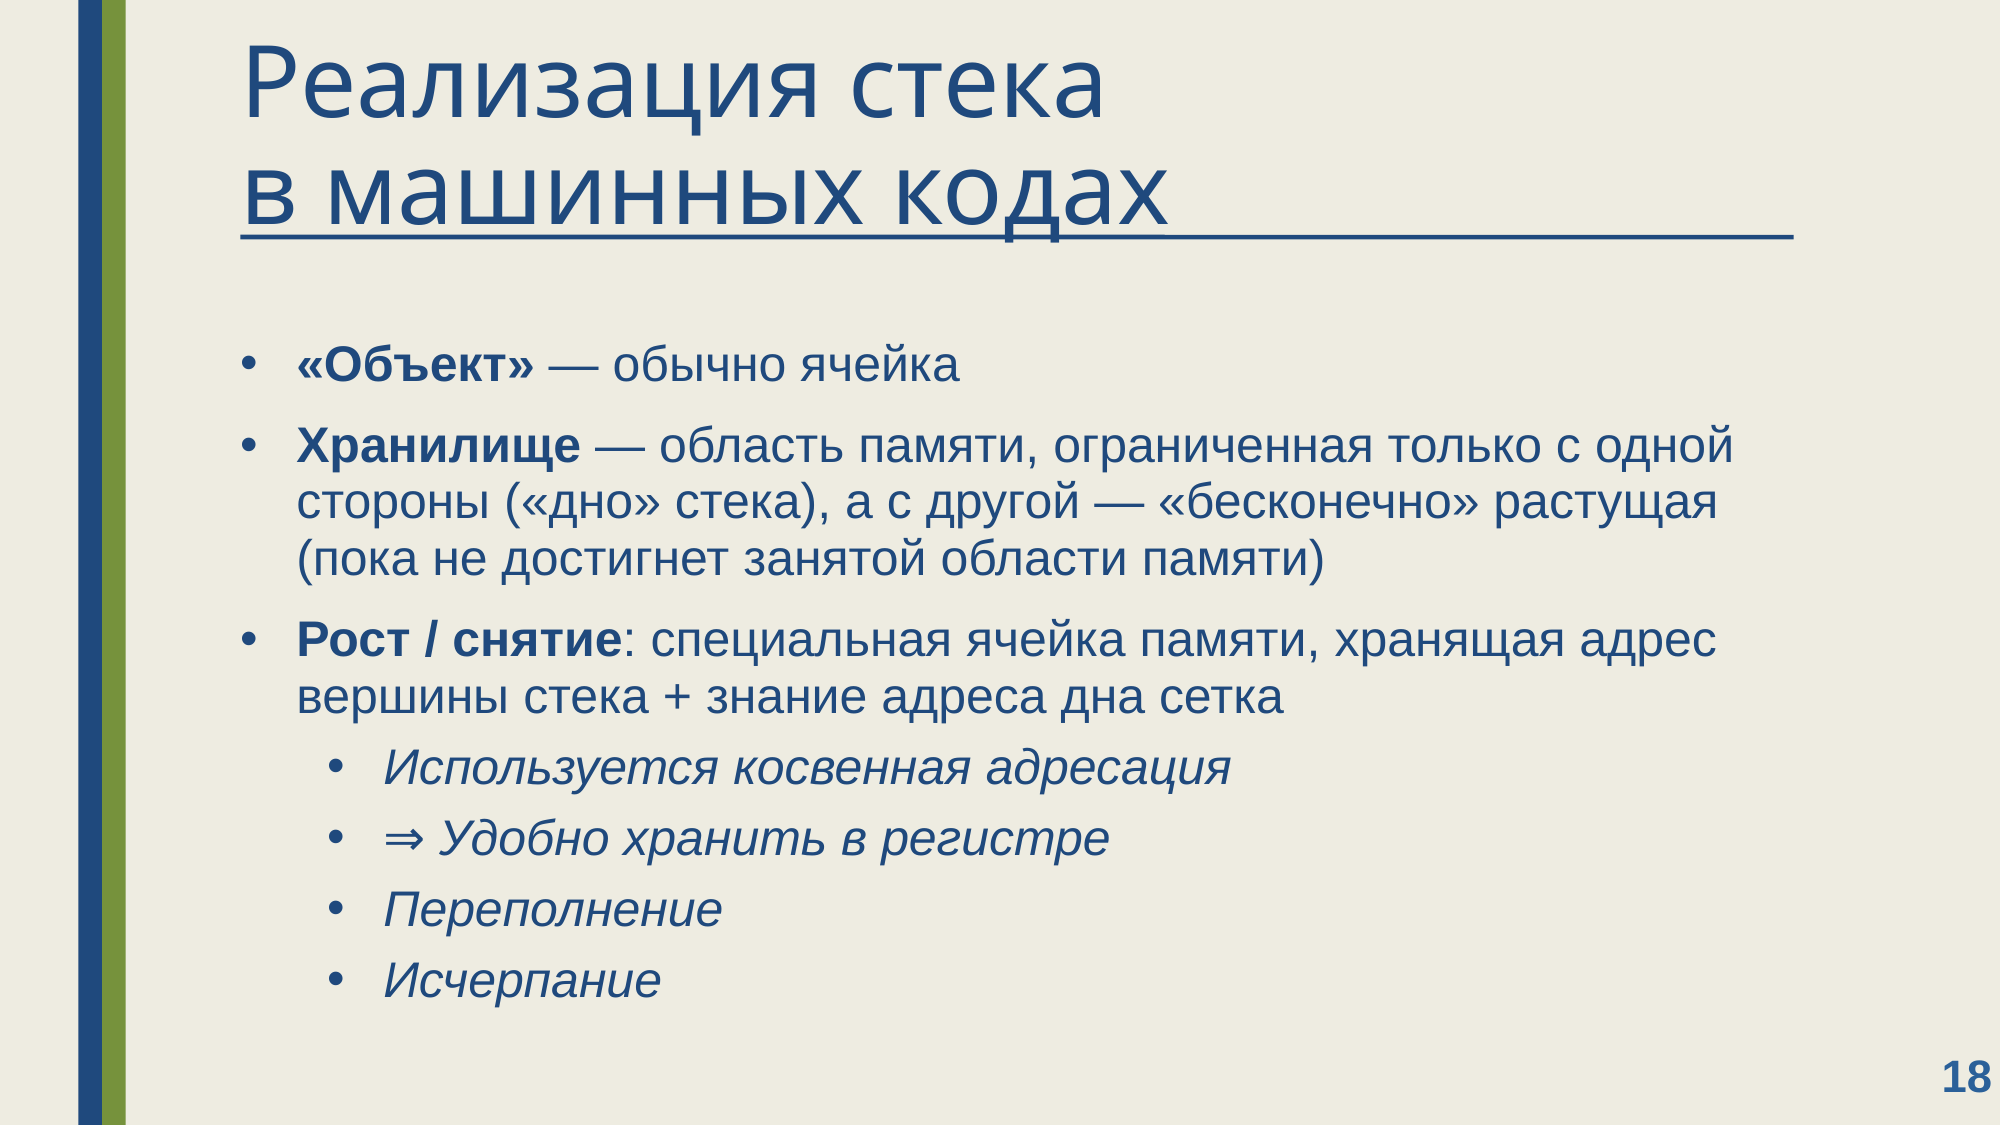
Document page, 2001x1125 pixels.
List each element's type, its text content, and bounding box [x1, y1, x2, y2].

title Реализация стека в машинных кодах [225, 24, 1800, 143]
list «Объект» — обычно ячейка Хранилище — область памяти, ограниченная только с одной стороны («дно» стека), а с другой — «бесконечно» растущая (пока не достигнет занятой области памяти) Рост / снятие: специальная ячейка памяти, хранящая адрес вершины стека + знание адреса дна сетка Используется косвенная адресация ⇒ Удобно хранить в регистре Переполнение Исчерпание [225, 243, 1800, 963]
text_box <номер> [1766, 1043, 1998, 1125]
